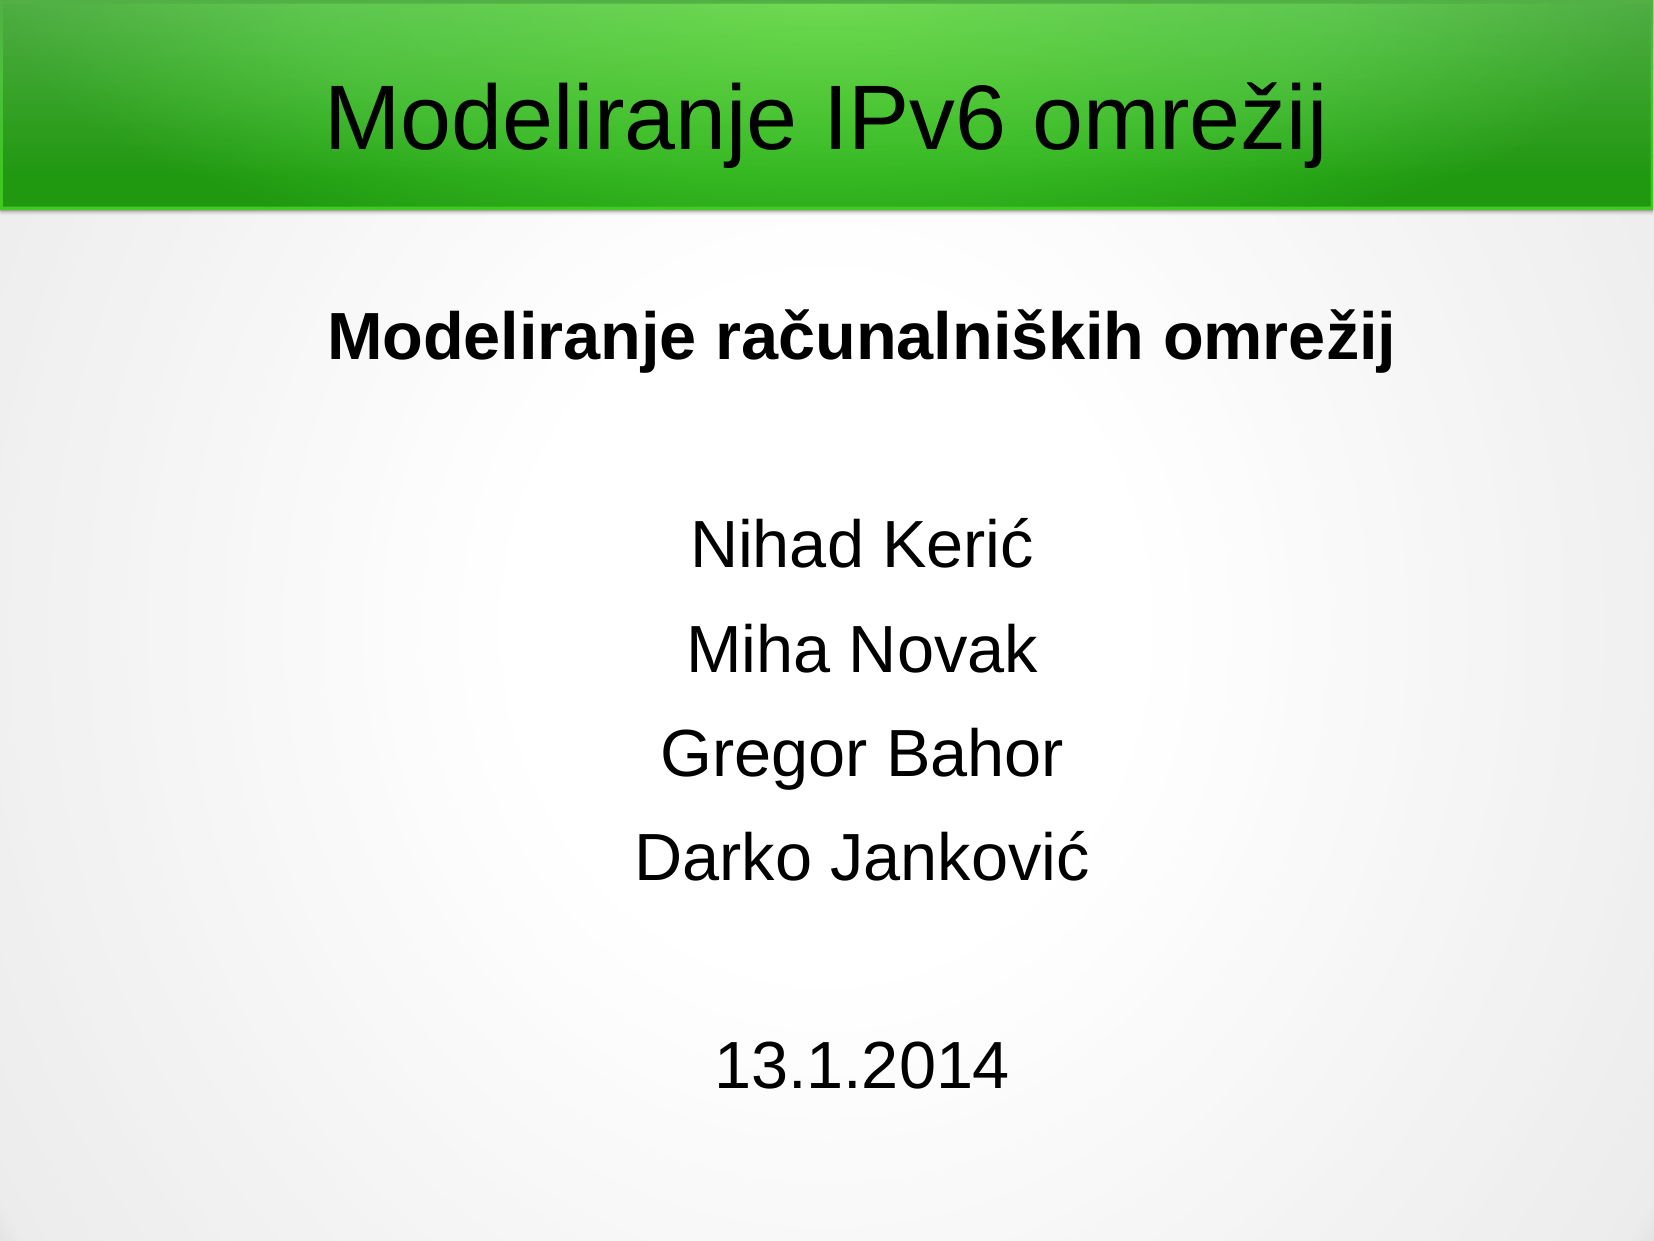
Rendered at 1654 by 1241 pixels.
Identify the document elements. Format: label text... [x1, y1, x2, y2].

list Modeliranje računalniških omrežij Nihad Kerić Miha Novak Gregor Bahor Darko Janković 13.1.2014 [82, 299, 1571, 1205]
title Modeliranje IPv6 omrežij [82, 47, 1571, 189]
